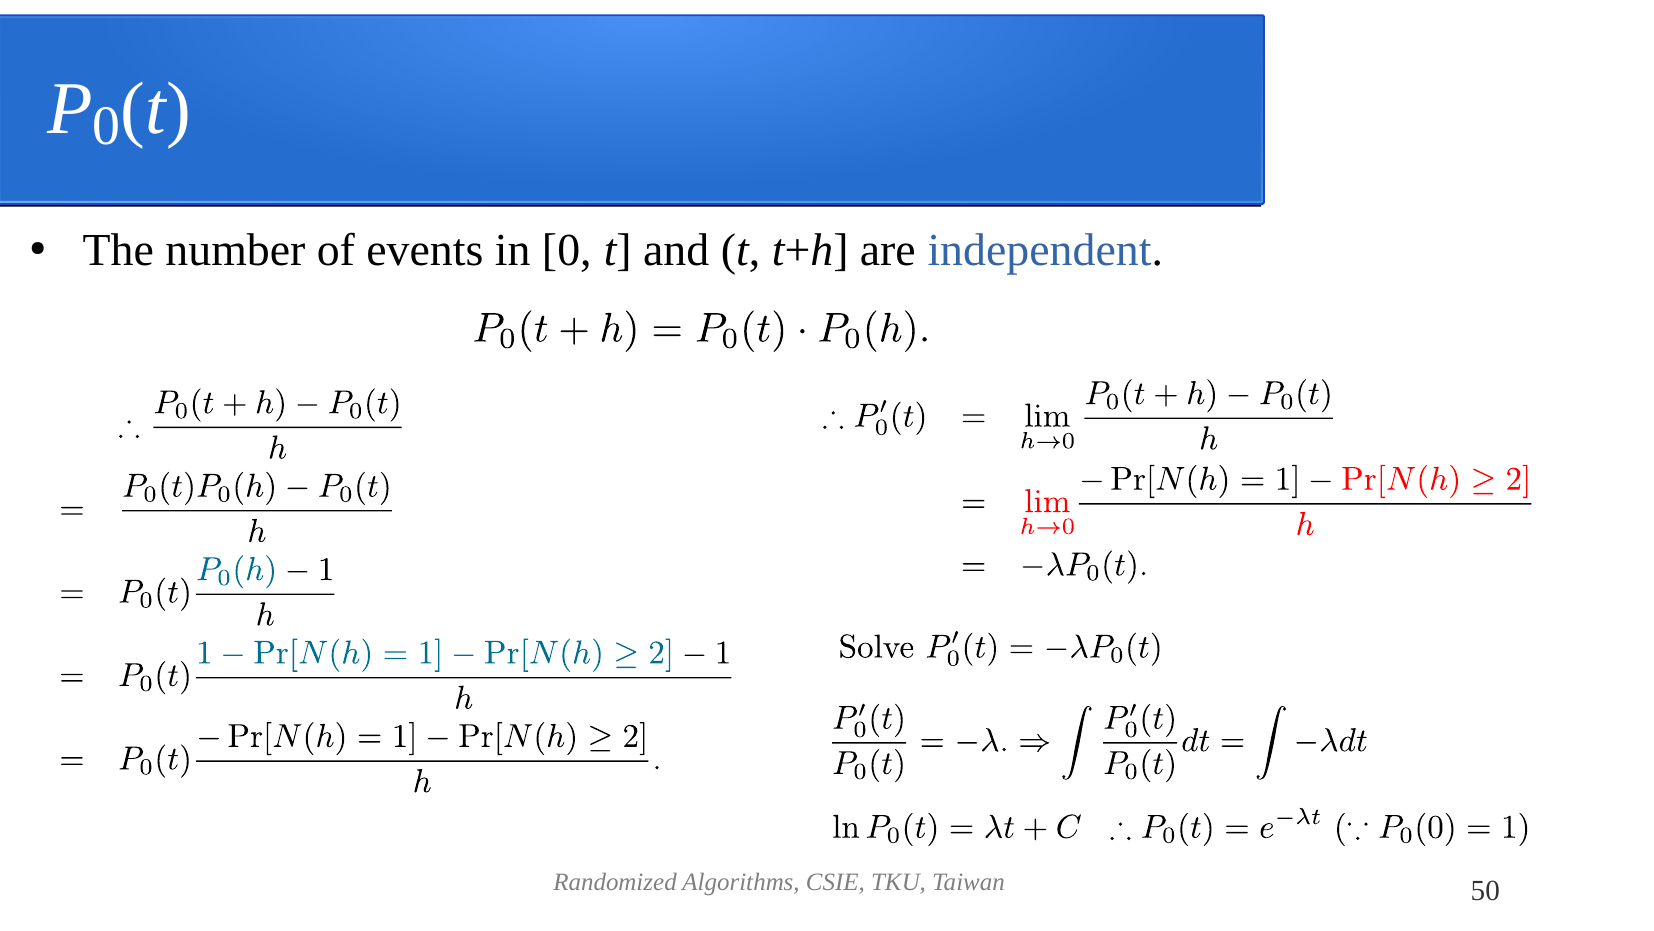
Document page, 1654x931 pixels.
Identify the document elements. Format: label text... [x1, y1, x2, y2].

picture [820, 377, 1533, 585]
picture [838, 630, 1160, 667]
picture [470, 308, 929, 354]
list The number of events in [0, t] and (t, t+h] are independent. [11, 224, 1501, 733]
picture [57, 387, 733, 794]
picture [832, 703, 1367, 783]
picture [832, 807, 1528, 847]
title P0(t) [47, 35, 1199, 189]
